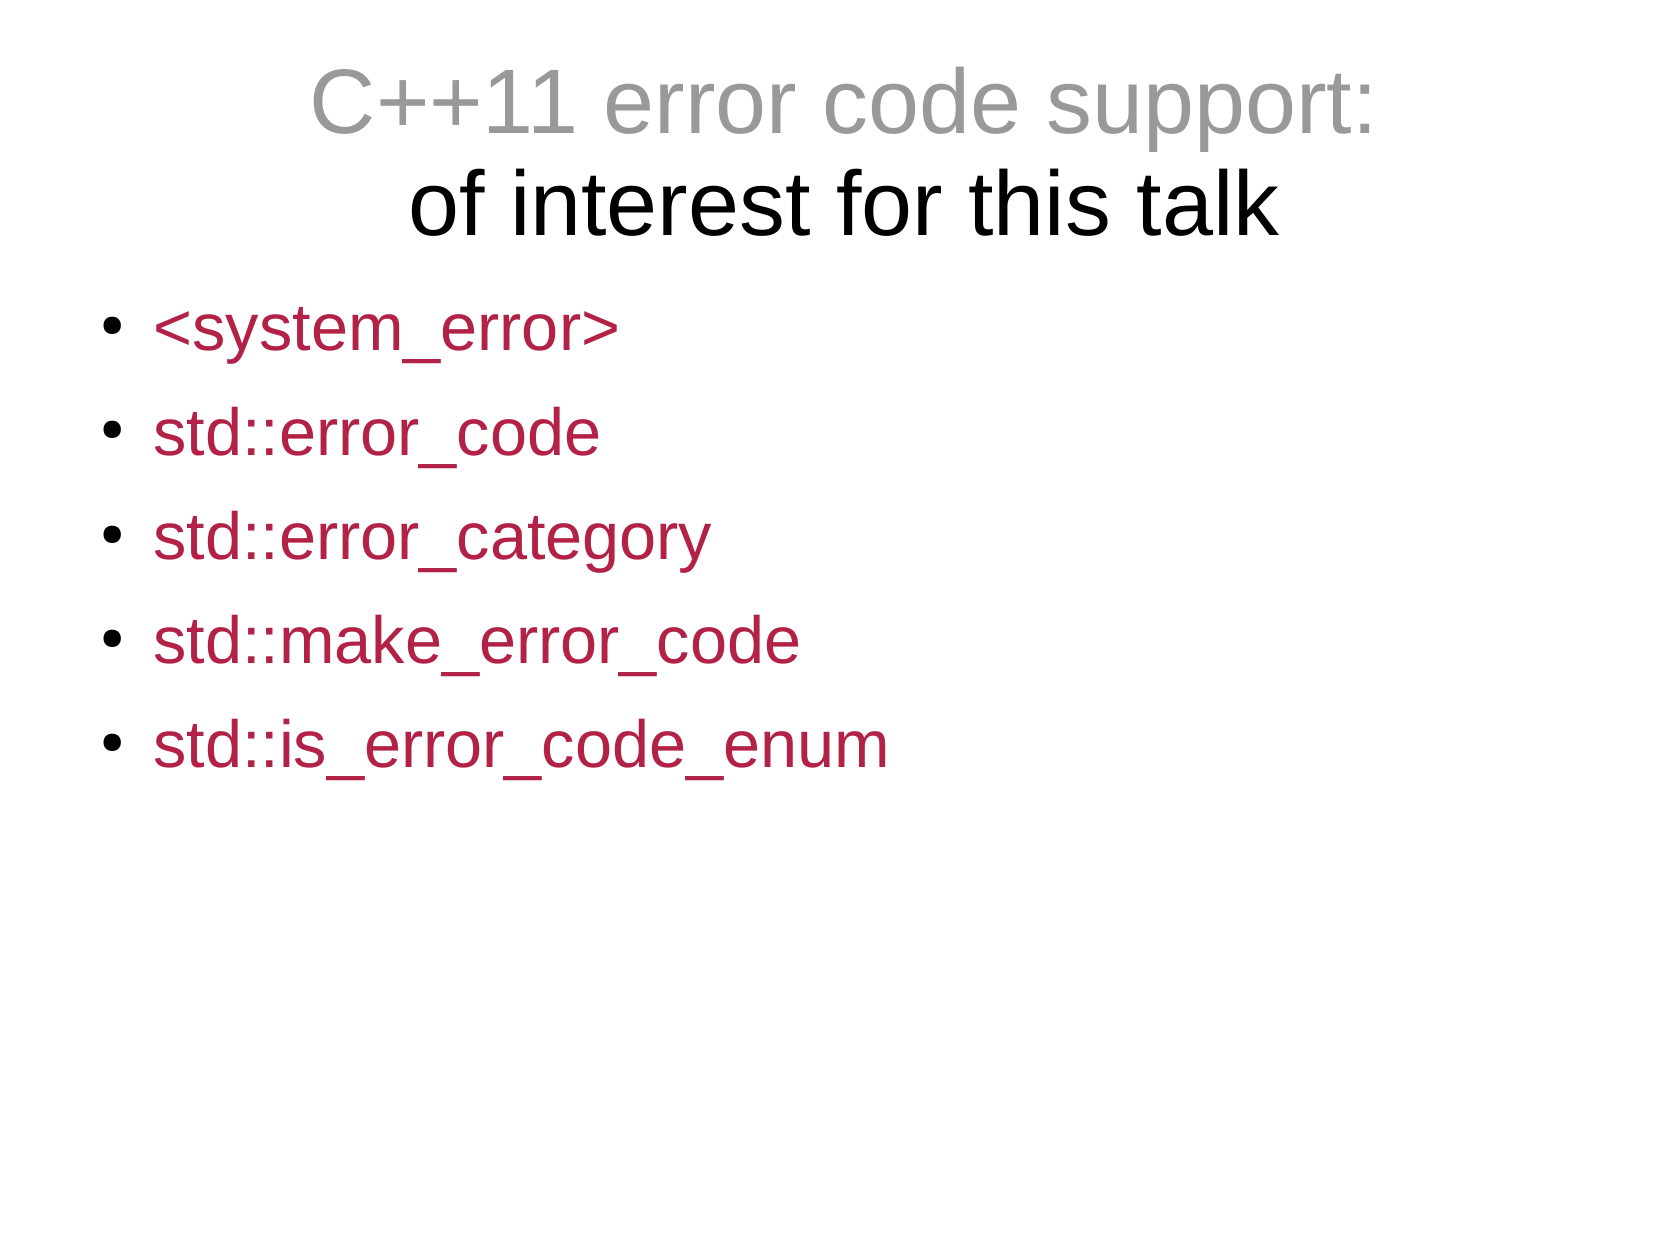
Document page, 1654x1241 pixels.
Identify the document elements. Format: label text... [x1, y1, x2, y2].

list <system_error> std::error_code std::error_category std::make_error_code std::is_error_code_enum [82, 290, 1571, 1010]
title C++11 error code support: of interest for this talk [82, 49, 1571, 257]
